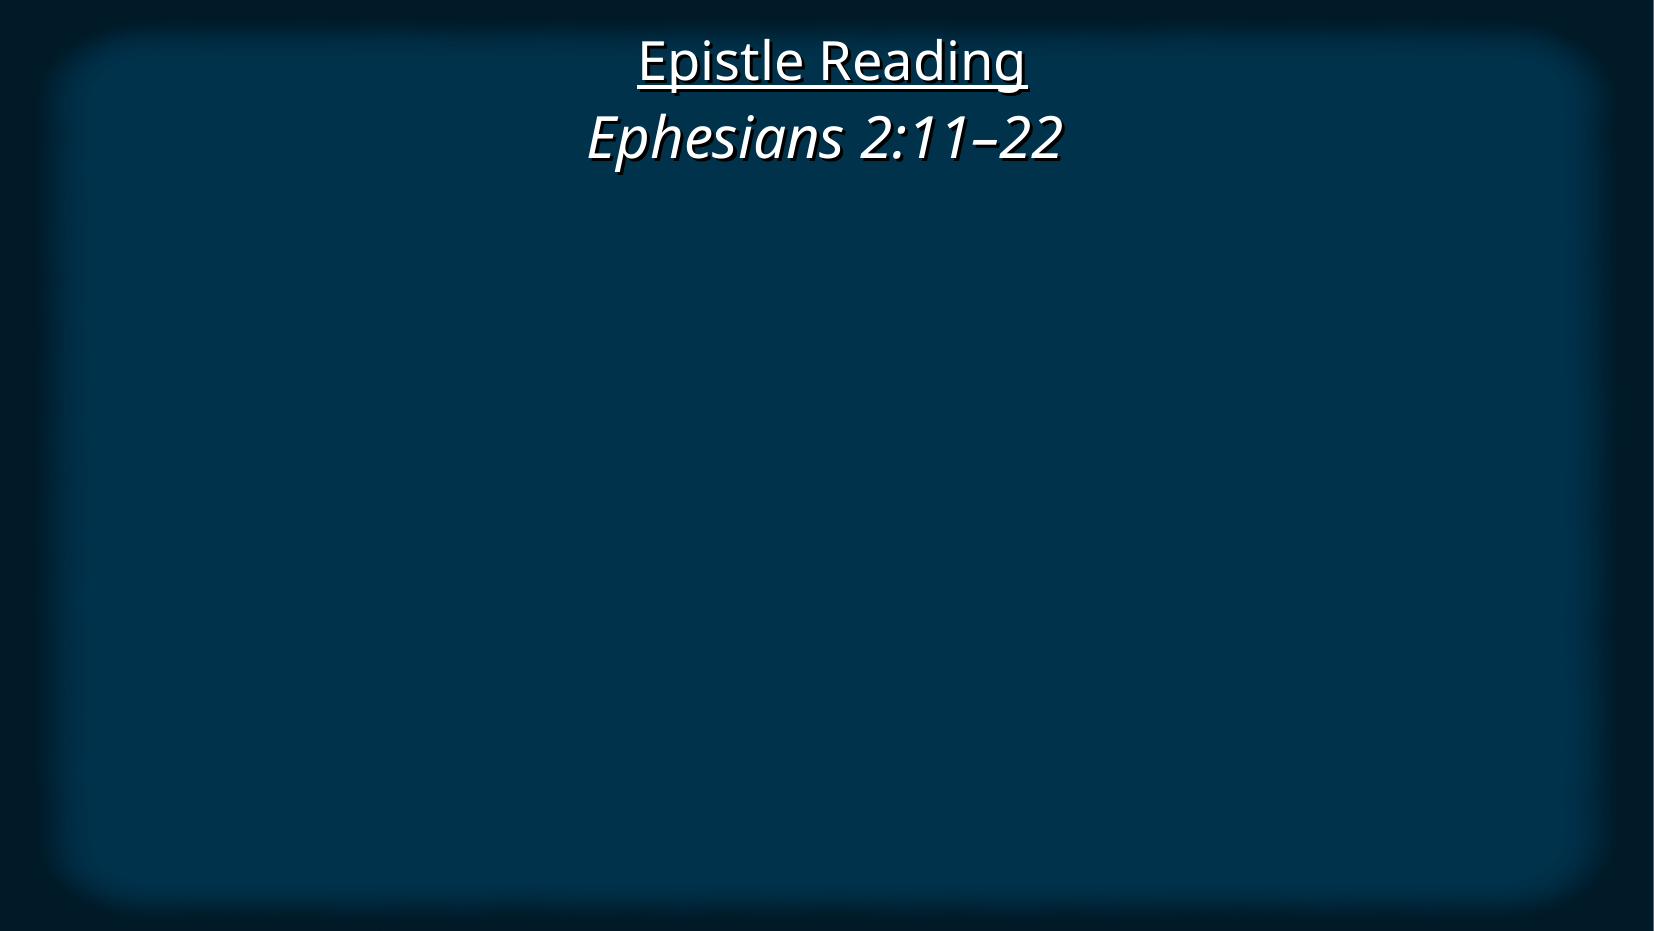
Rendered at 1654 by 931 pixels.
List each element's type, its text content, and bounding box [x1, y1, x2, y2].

picture [0, 0, 1654, 931]
text_box Epistle Reading Ephesians 2:11–22 [75, 15, 1591, 179]
